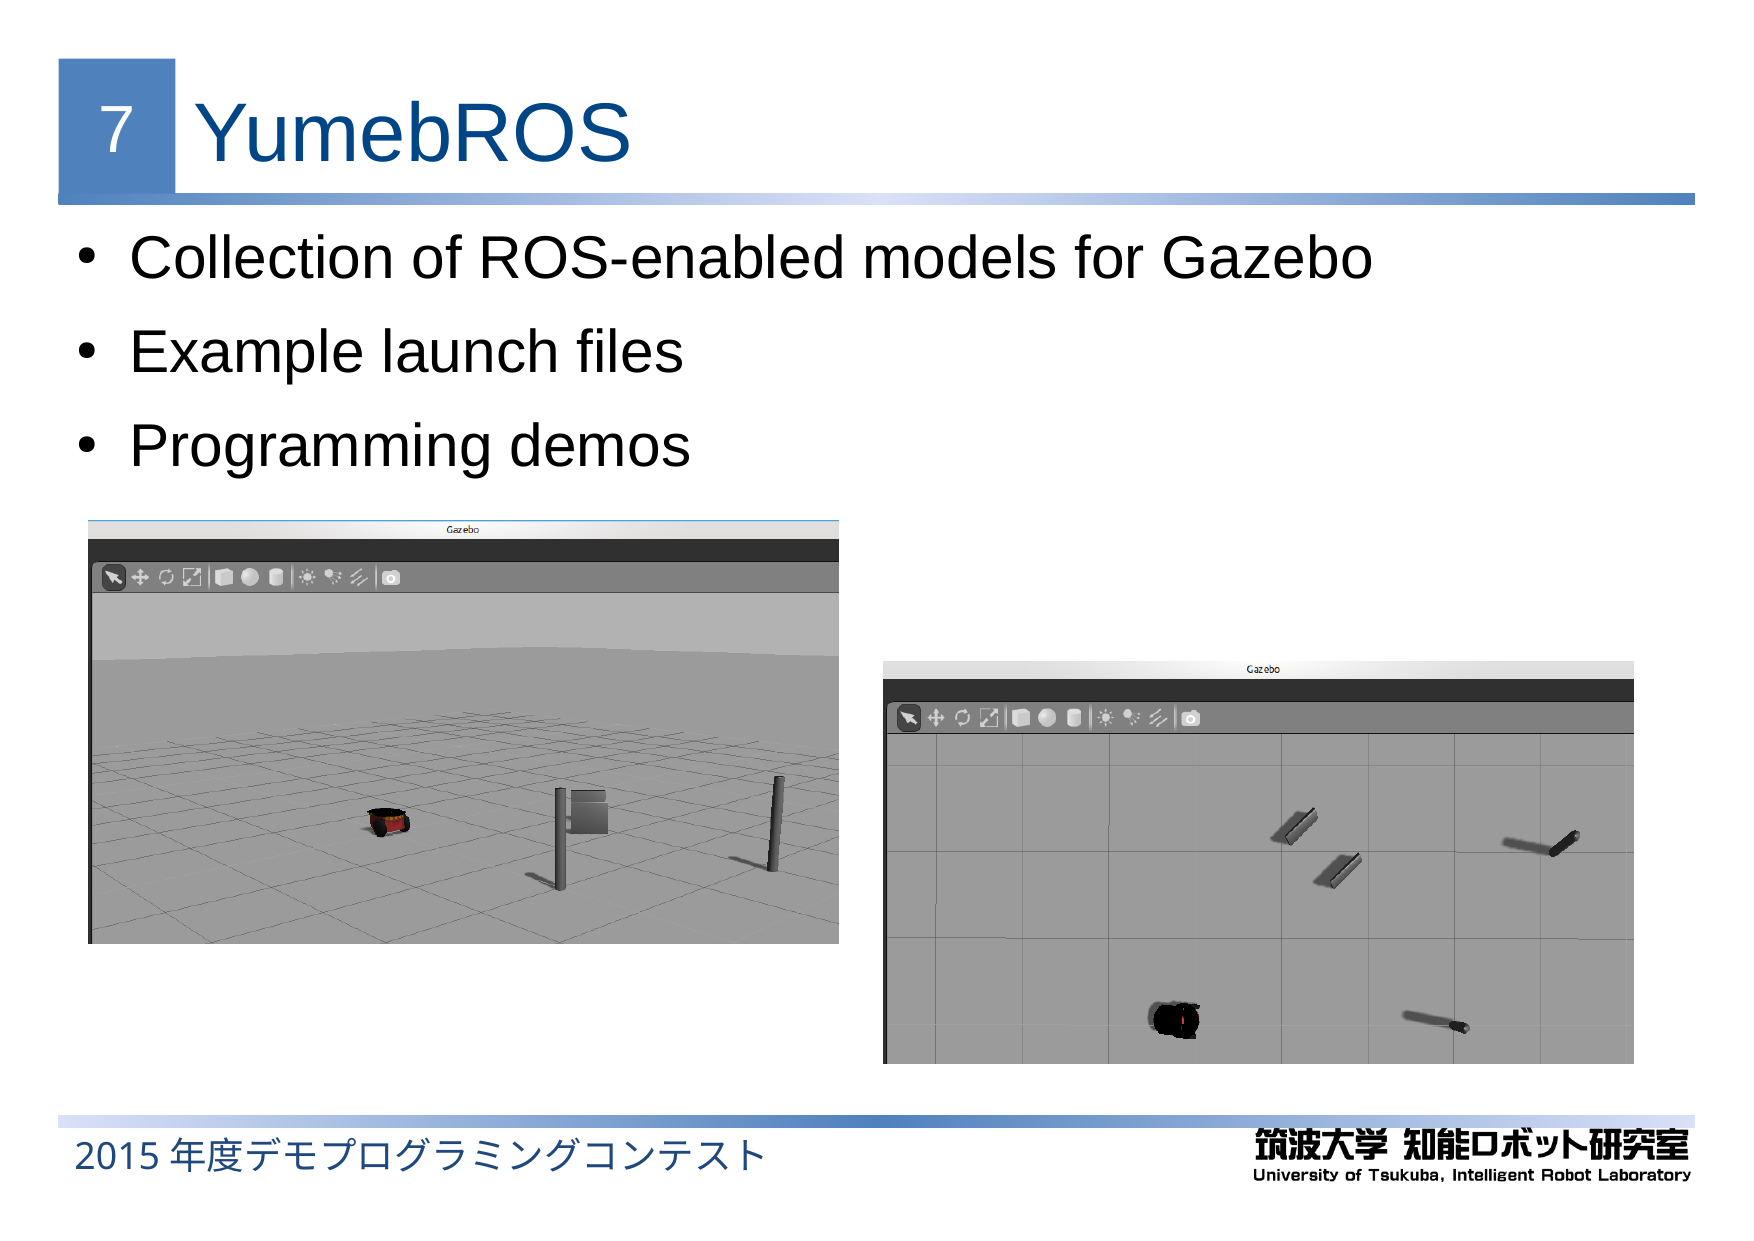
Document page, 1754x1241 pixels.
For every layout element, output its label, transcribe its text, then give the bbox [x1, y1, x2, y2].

picture [1252, 1127, 1691, 1182]
title YumebROS [193, 61, 1651, 205]
picture [88, 520, 839, 944]
picture [883, 661, 1634, 1064]
list Collection of ROS-enabled models for Gazebo Example launch files Programming demos [58, 223, 1696, 1116]
